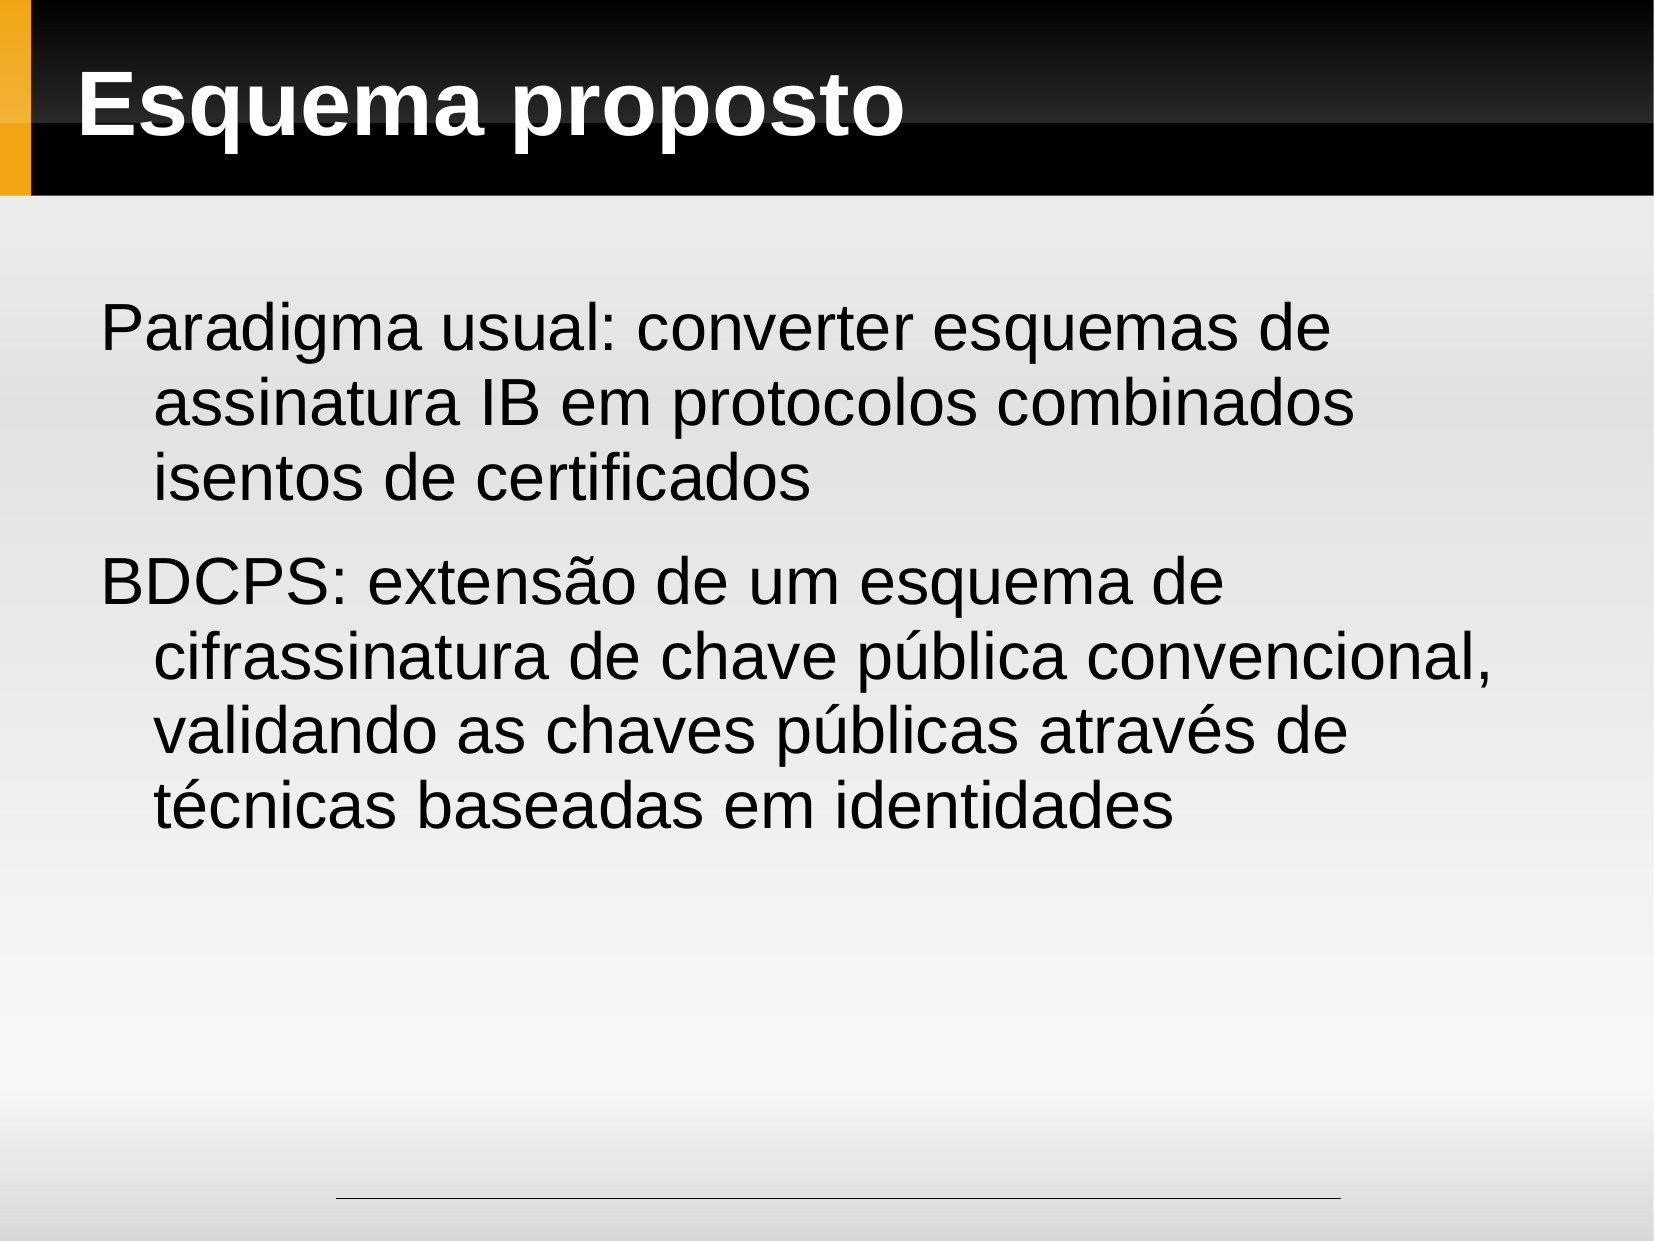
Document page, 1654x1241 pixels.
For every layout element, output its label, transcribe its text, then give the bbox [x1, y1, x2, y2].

list Paradigma usual: converter esquemas de assinatura IB em protocolos combinados isentos de certificados BDCPS: extensão de um esquema de cifrassinatura de chave pública convencional, validando as chaves públicas através de técnicas baseadas em identidades [82, 290, 1571, 1109]
picture [0, 0, 1654, 1241]
title Esquema proposto [76, 0, 1565, 208]
